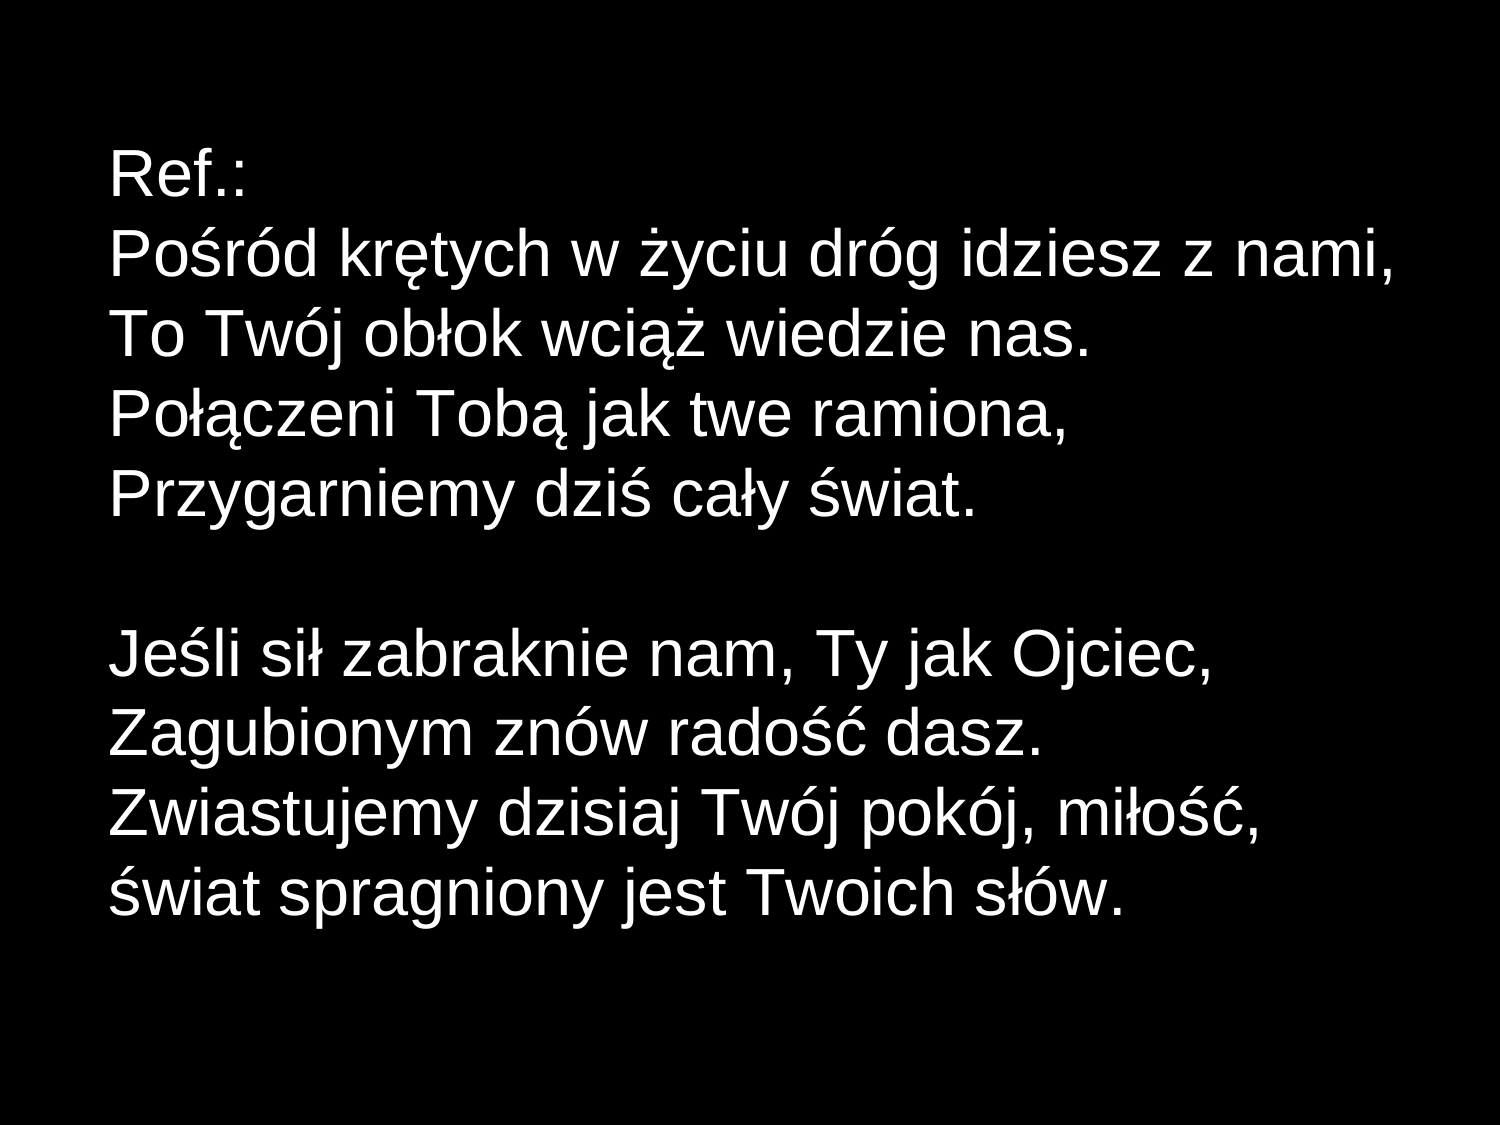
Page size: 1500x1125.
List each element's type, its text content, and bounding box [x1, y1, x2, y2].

text_box Ref.: Pośród krętych w życiu dróg idziesz z nami, To Twój obłok wciąż wiedzie nas. Połączeni Tobą jak twe ramiona, Przygarniemy dziś cały świat. Jeśli sił zabraknie nam, Ty jak Ojciec, Zagubionym znów radość dasz. Zwiastujemy dzisiaj Twój pokój, miłość, świat spragniony jest Twoich słów. [93, 121, 1465, 937]
